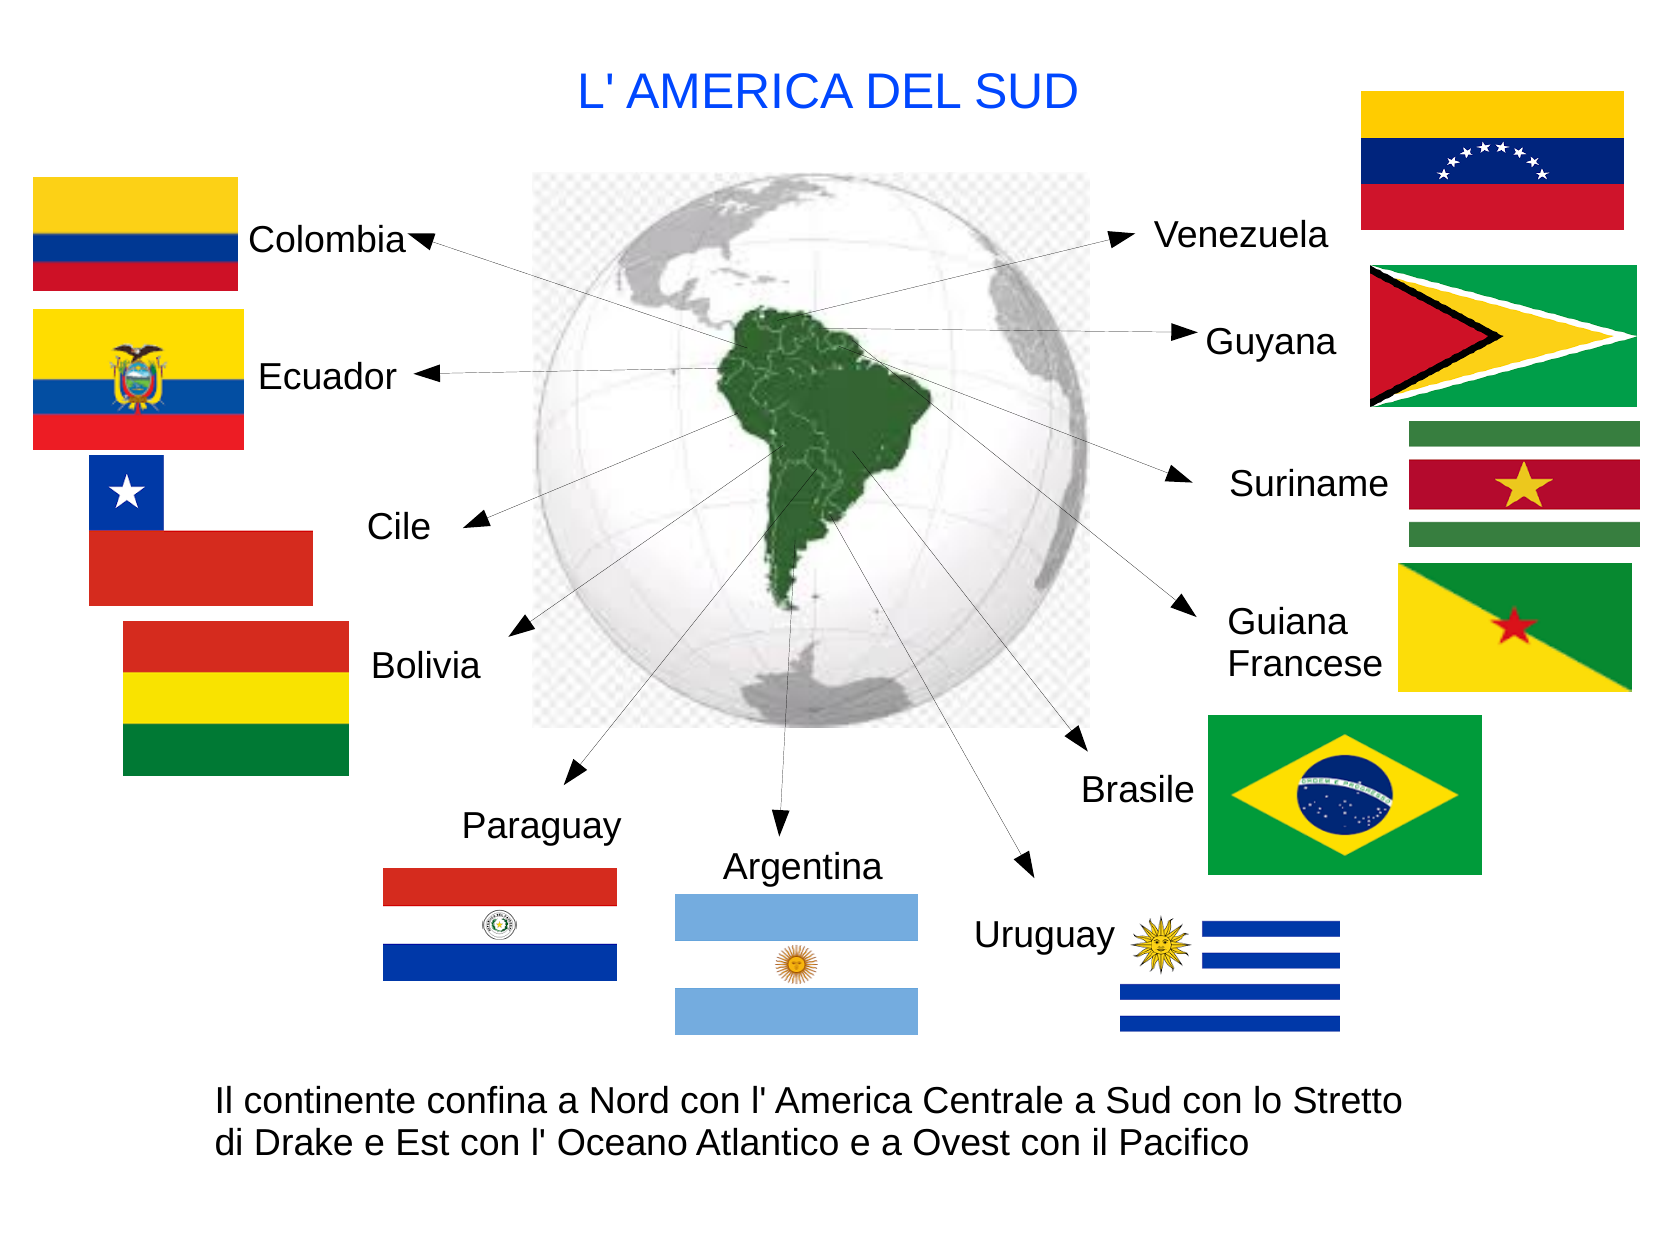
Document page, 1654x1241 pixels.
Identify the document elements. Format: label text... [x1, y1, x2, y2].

text_box Il continente confina a Nord con l' America Centrale a Sud con lo Stretto di Drake e Est con l' Oceano Atlantico e a Ovest con il Pacifico [199, 1071, 1432, 1171]
picture [1409, 421, 1640, 547]
title L' AMERICA DEL SUD [84, 0, 1573, 196]
text_box Brasile [1066, 761, 1208, 819]
picture [1208, 715, 1482, 875]
text_box Bolivia [356, 636, 546, 694]
text_box Argentina [708, 838, 986, 896]
text_box Cile [352, 498, 606, 556]
picture [33, 177, 238, 291]
picture [885, 365, 1090, 530]
text_box Venezuela [1139, 205, 1516, 263]
picture [1398, 563, 1632, 692]
text_box Uruguay [959, 905, 1120, 963]
text_box Guiana Francese [1212, 593, 1549, 693]
text_box Guyana [1190, 313, 1370, 371]
picture [532, 172, 1090, 728]
picture [675, 894, 918, 1035]
picture [383, 868, 617, 981]
picture [1370, 265, 1637, 407]
text_box Suriname [1214, 454, 1409, 512]
picture [33, 309, 244, 451]
picture [123, 621, 349, 776]
text_box Ecuador [244, 348, 538, 406]
picture [1361, 91, 1624, 230]
picture [1120, 905, 1340, 1047]
text_box Paraguay [446, 797, 794, 854]
text_box Colombia [238, 211, 511, 269]
picture [89, 455, 313, 606]
